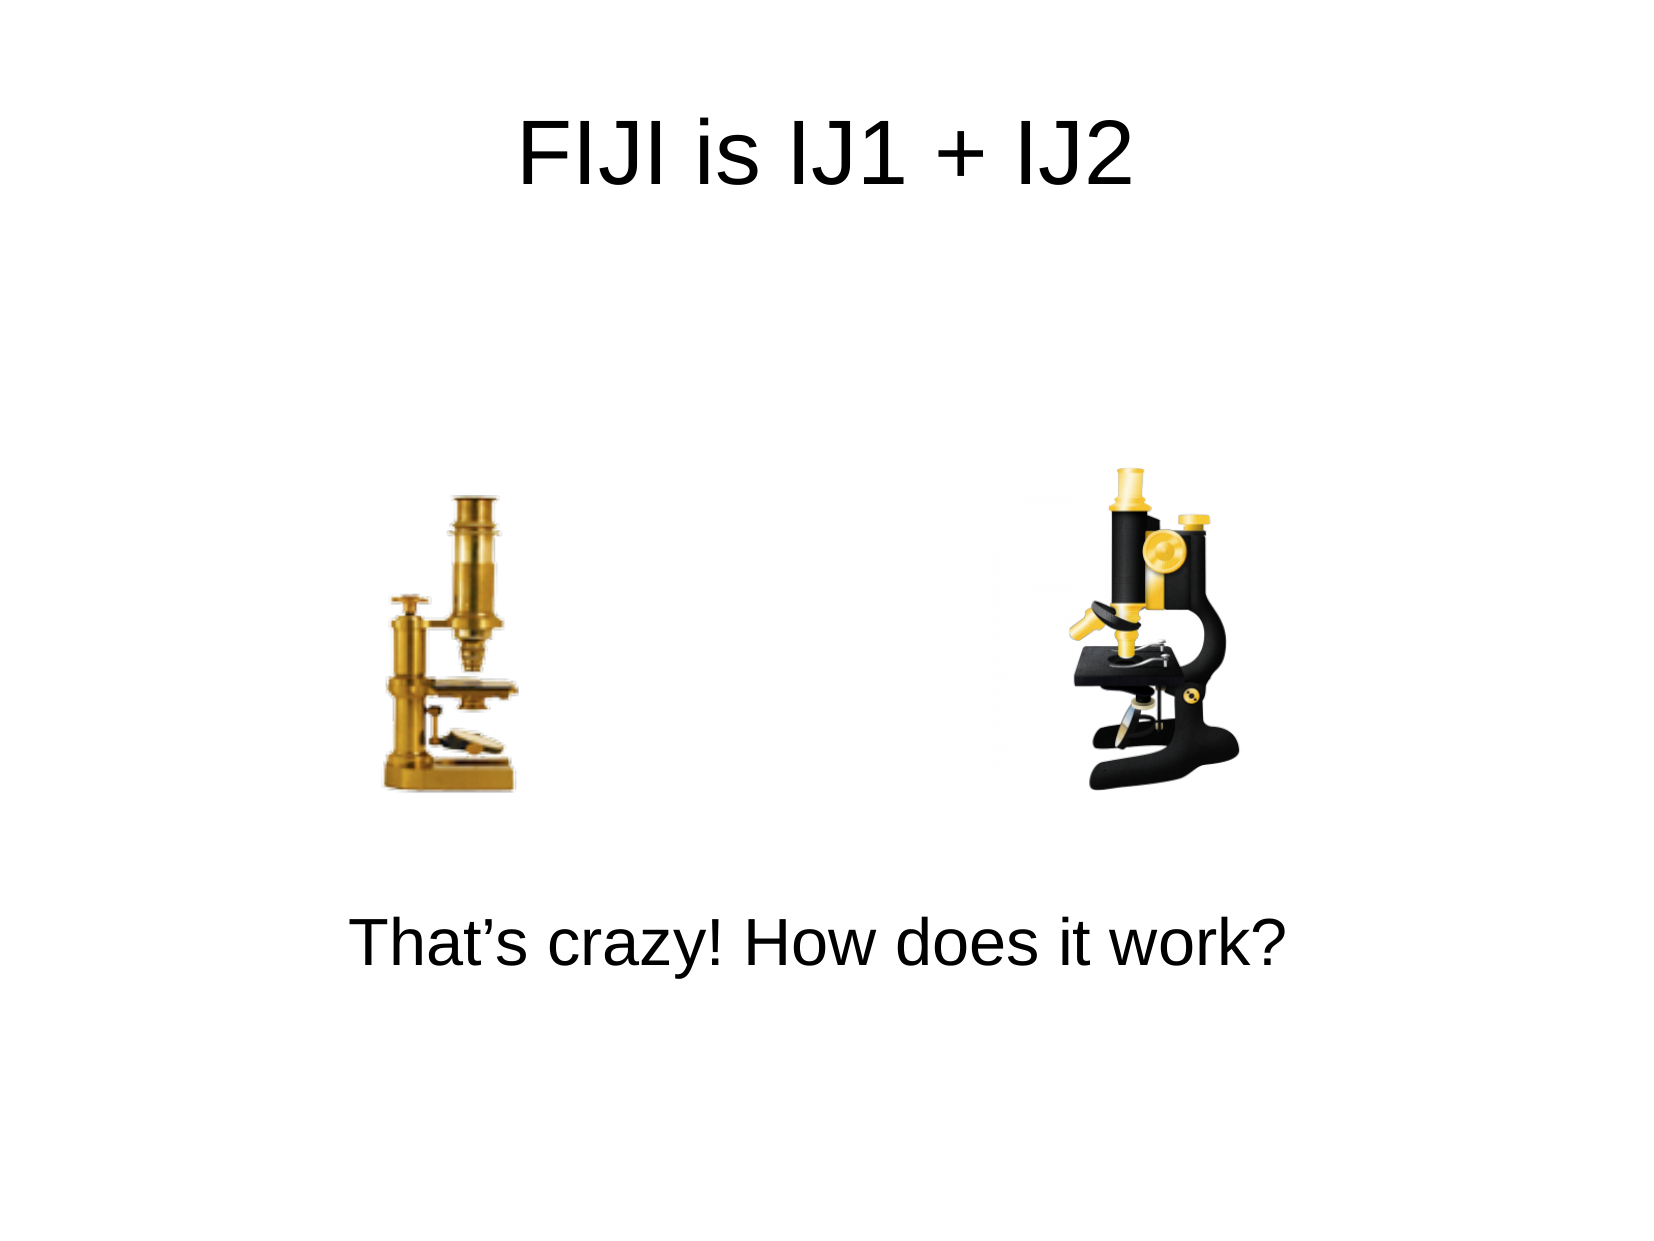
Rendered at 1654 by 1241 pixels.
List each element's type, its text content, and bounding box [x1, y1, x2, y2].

title FIJI is IJ1 + IJ2 [82, 49, 1571, 257]
picture [300, 494, 601, 796]
list That’s crazy! How does it work? [277, 905, 1366, 1006]
picture [990, 464, 1321, 796]
